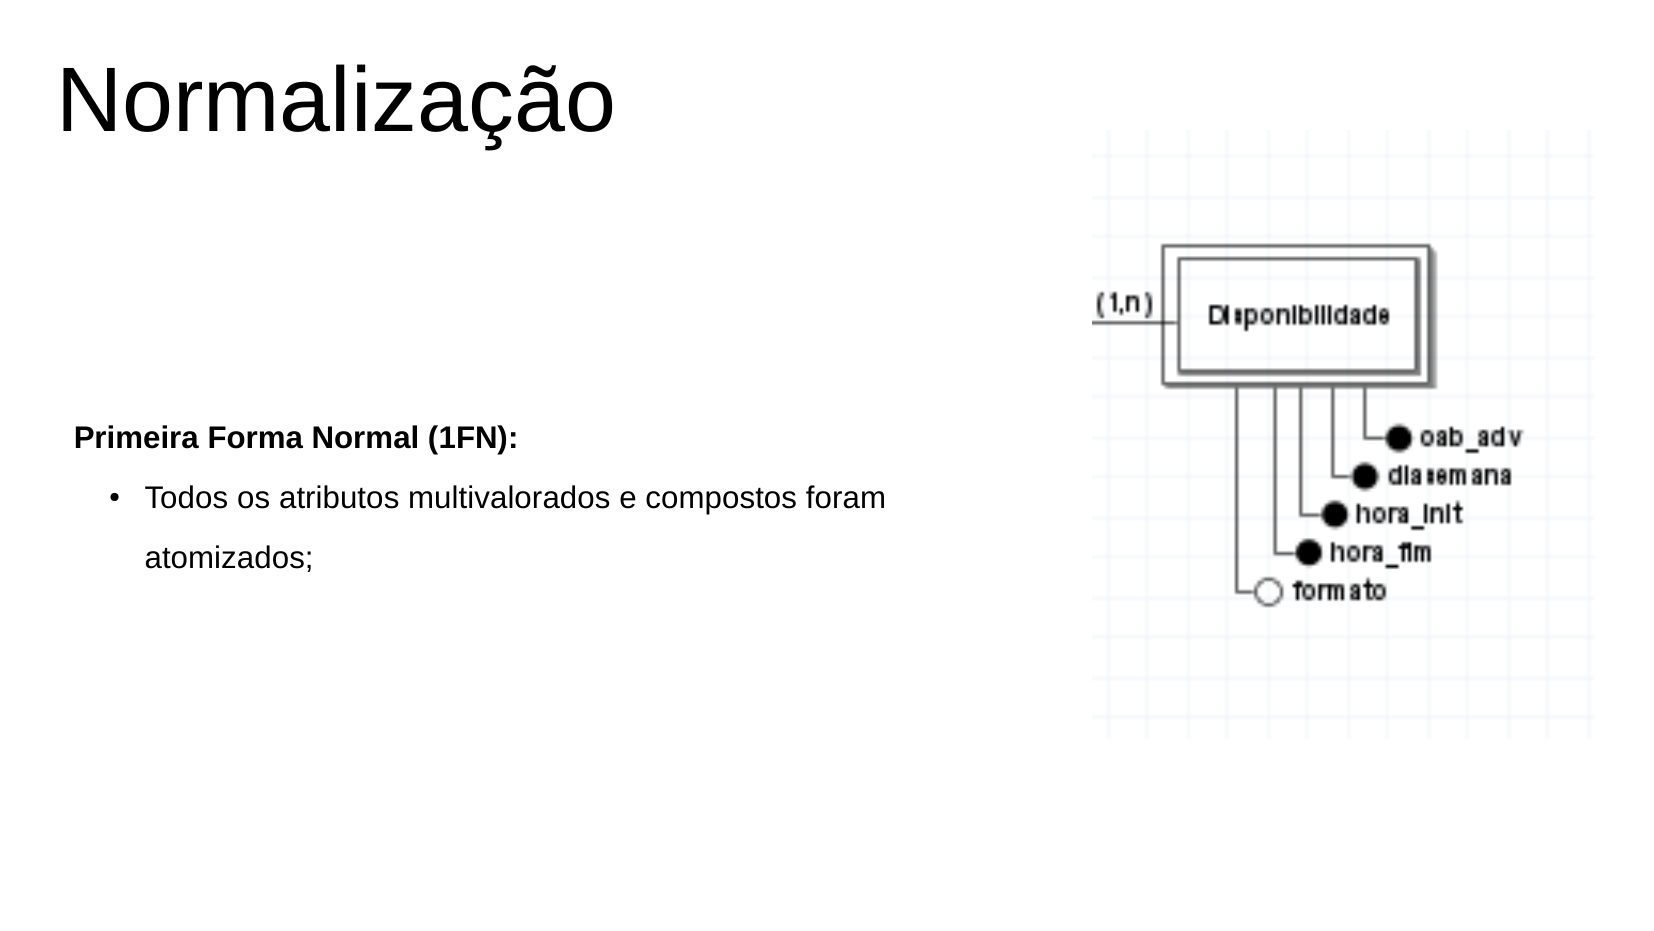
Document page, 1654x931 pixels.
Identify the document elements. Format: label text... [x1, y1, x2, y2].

picture [1092, 130, 1595, 739]
text_box Primeira Forma Normal (1FN): Todos os atributos multivalorados e compostos foram atomizados; [59, 413, 916, 584]
title Normalização [53, 21, 621, 178]
